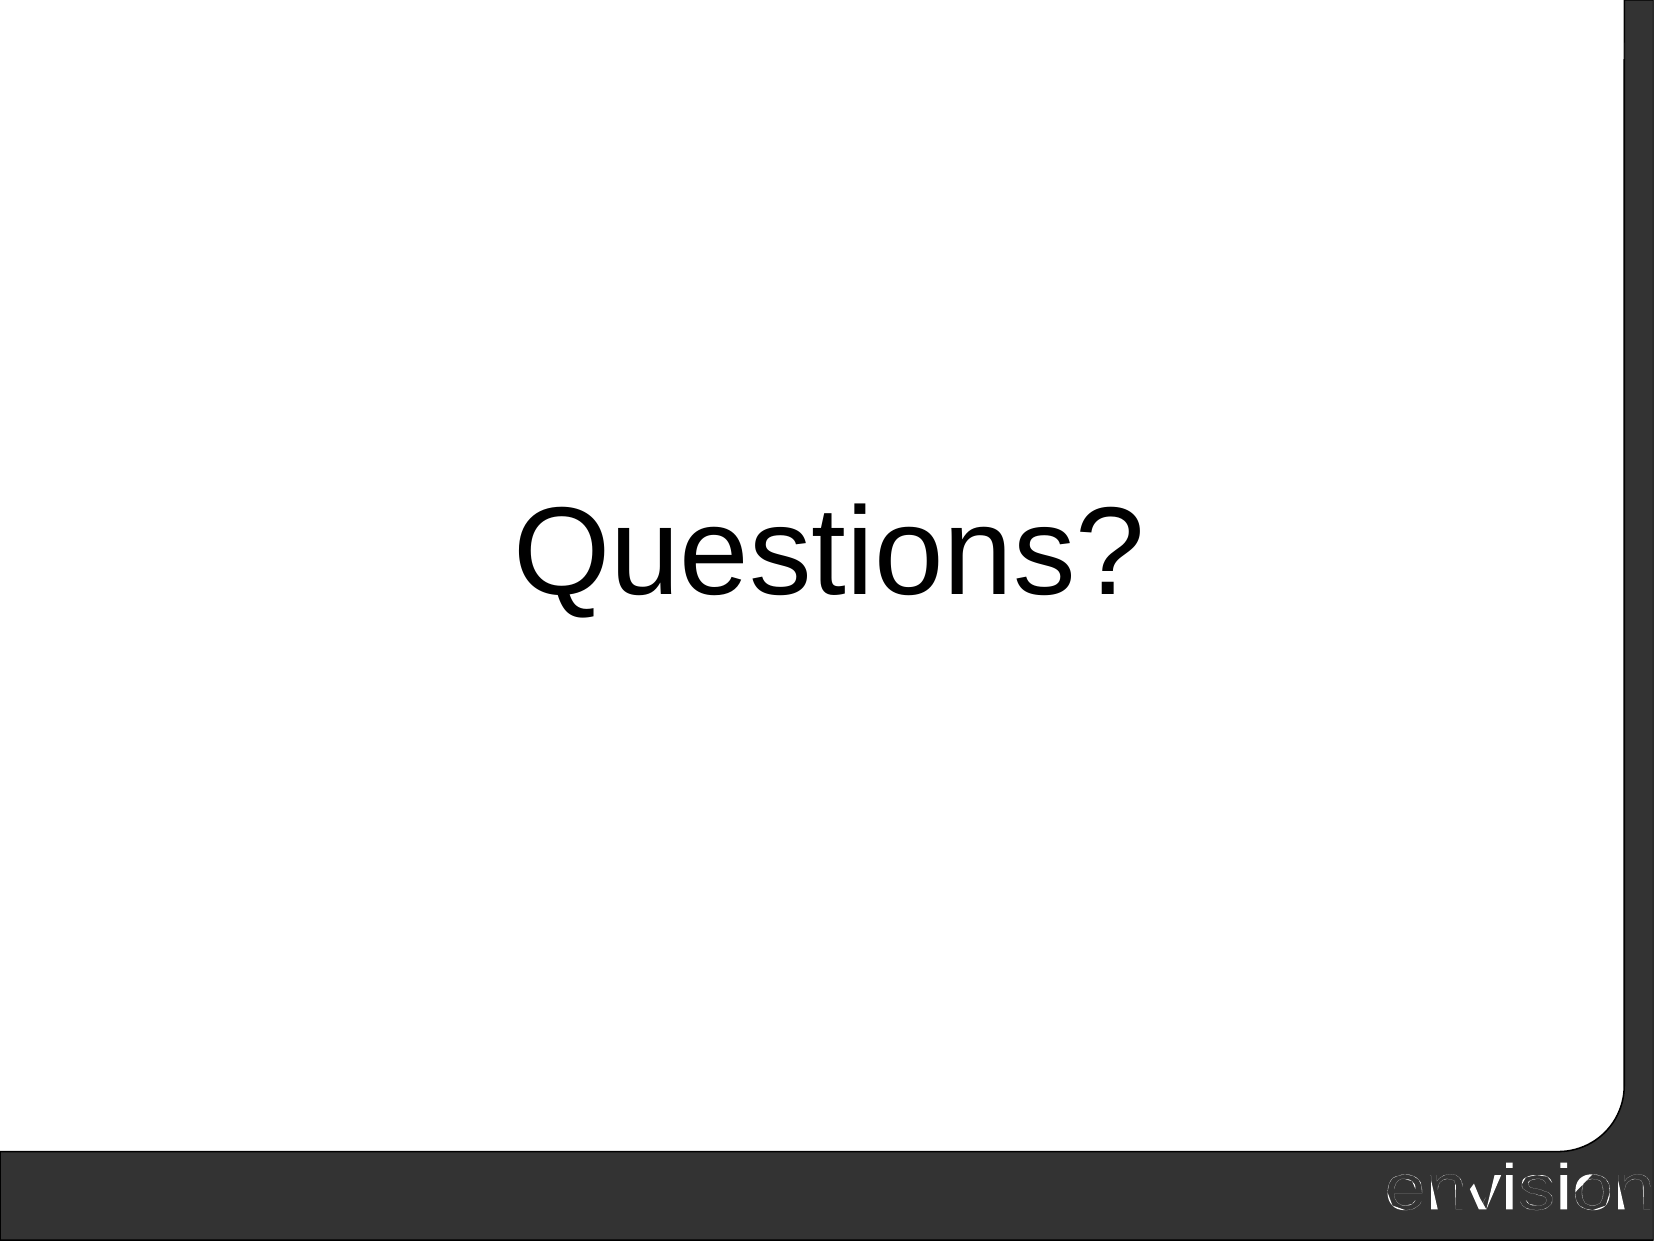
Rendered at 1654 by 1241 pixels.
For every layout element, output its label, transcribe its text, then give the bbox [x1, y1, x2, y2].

text_box Questions? [88, 0, 1571, 1109]
